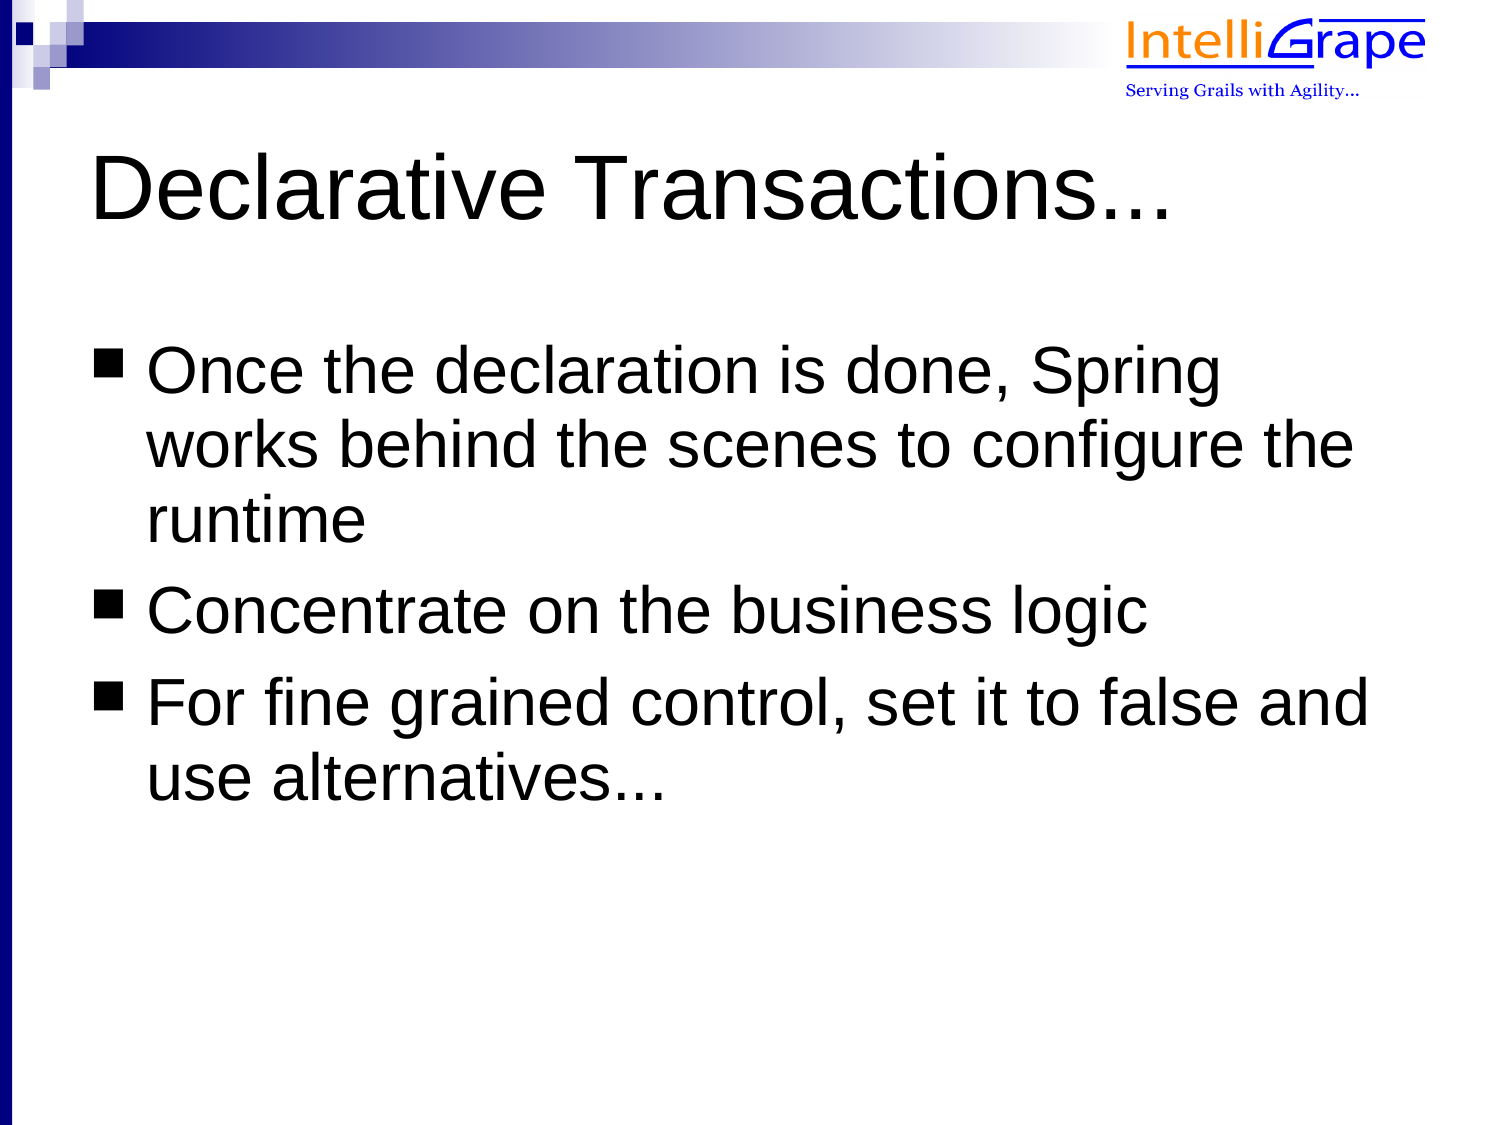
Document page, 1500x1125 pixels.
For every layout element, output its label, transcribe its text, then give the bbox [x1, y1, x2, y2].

picture [1125, 12, 1425, 74]
title Declarative Transactions... [75, 74, 1426, 301]
list Once the declaration is done, Spring works behind the scenes to configure the runtime Concentrate on the business logic For fine grained control, set it to false and use alternatives... [75, 324, 1426, 1068]
